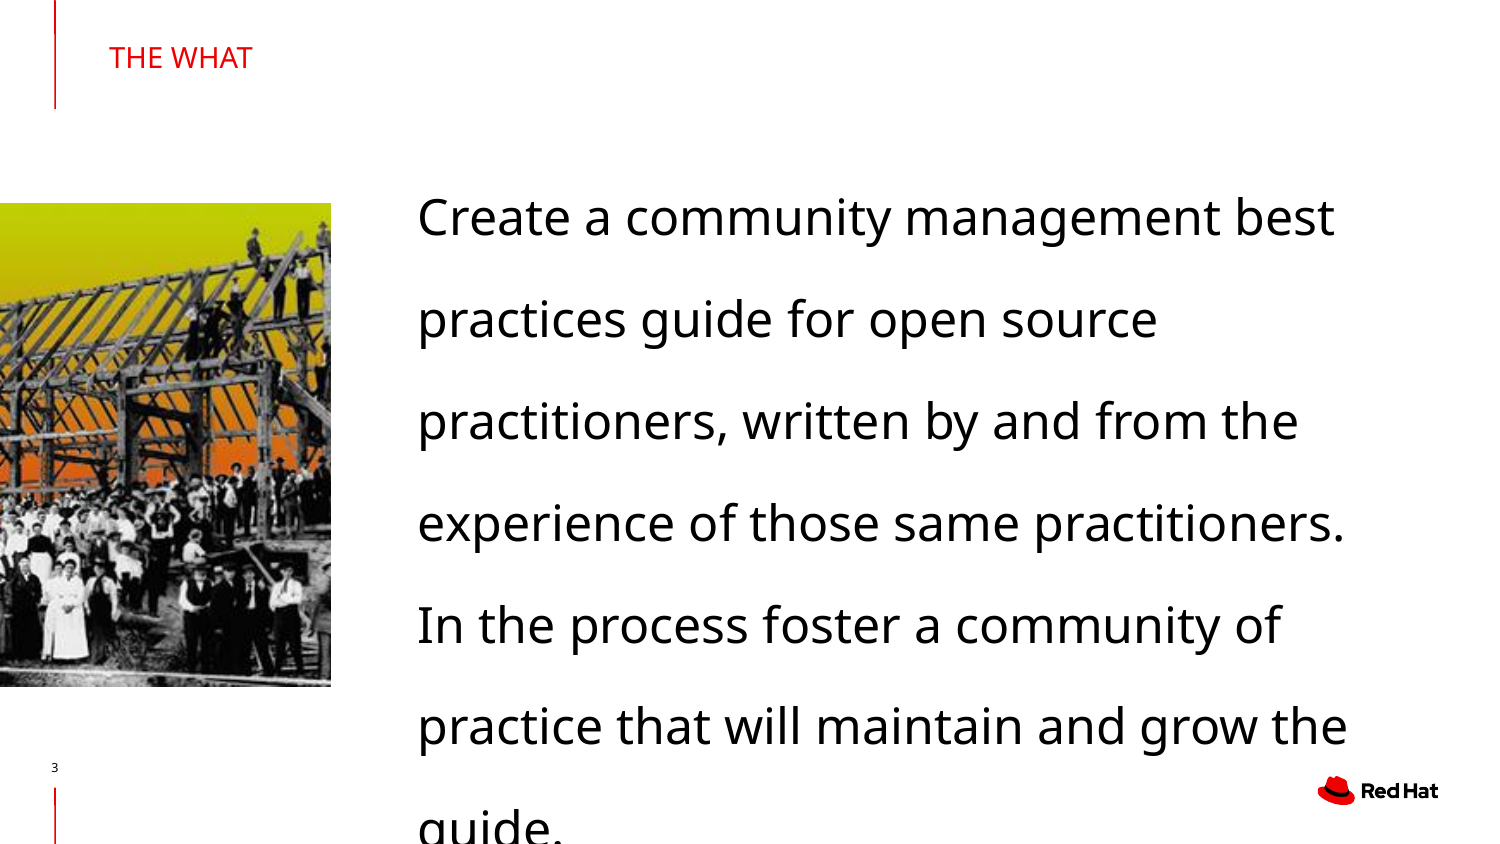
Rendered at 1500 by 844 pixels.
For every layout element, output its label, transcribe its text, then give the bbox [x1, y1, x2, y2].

title Create a community management best practices guide for open source practitioners, written by and from the experience of those same practitioners. In the process foster a community of practice that will maintain and grow the guide. [417, 133, 1443, 844]
slide_number <number> [10, 759, 101, 777]
picture [0, 203, 331, 688]
subtitle THE WHAT [55, 6, 689, 108]
